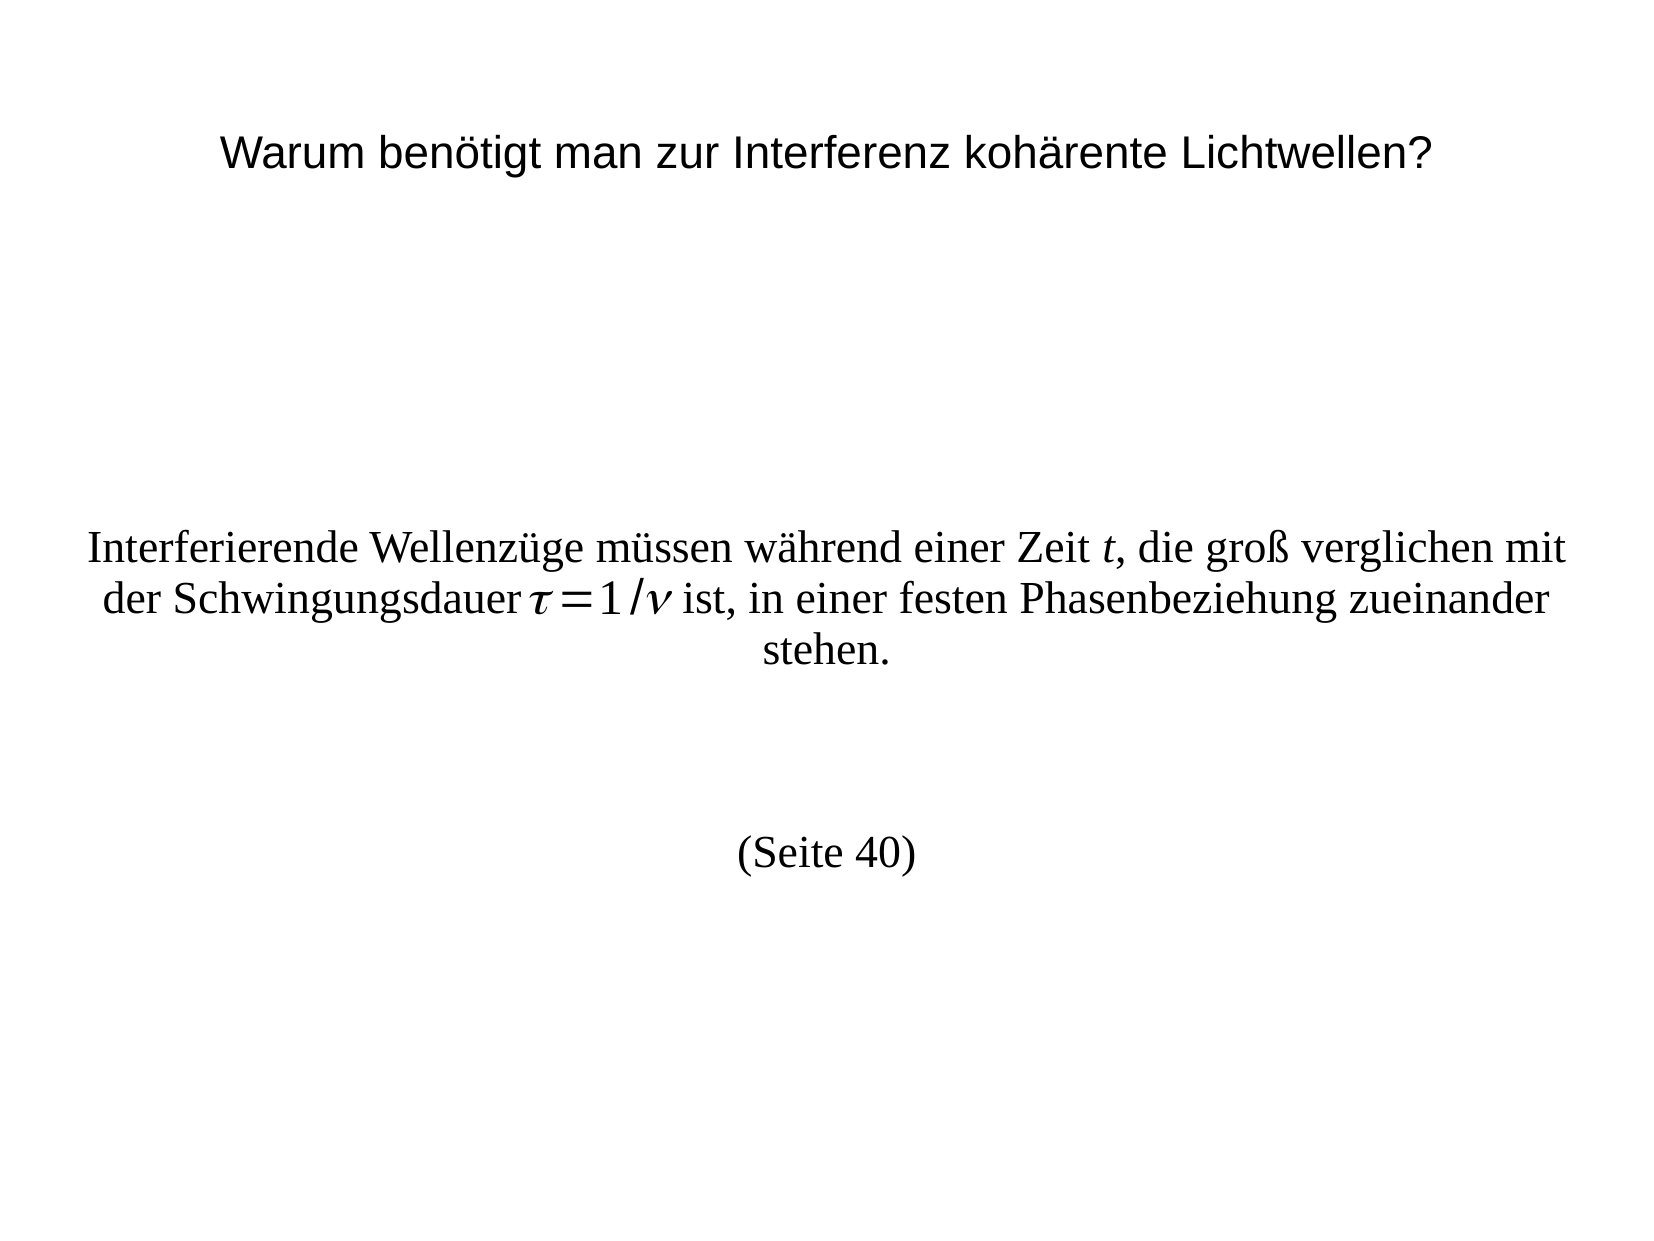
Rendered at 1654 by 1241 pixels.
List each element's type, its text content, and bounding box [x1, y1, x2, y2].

title Warum benötigt man zur Interferenz kohärente Lichtwellen? [82, 49, 1571, 257]
chart [514, 571, 689, 629]
subtitle Interferierende Wellenzüge müssen während einer Zeit t, die groß verglichen mit der Schwingungsdauer ist, in einer festen Phasenbeziehung zueinander stehen. (Seite 40) [82, 290, 1571, 1109]
